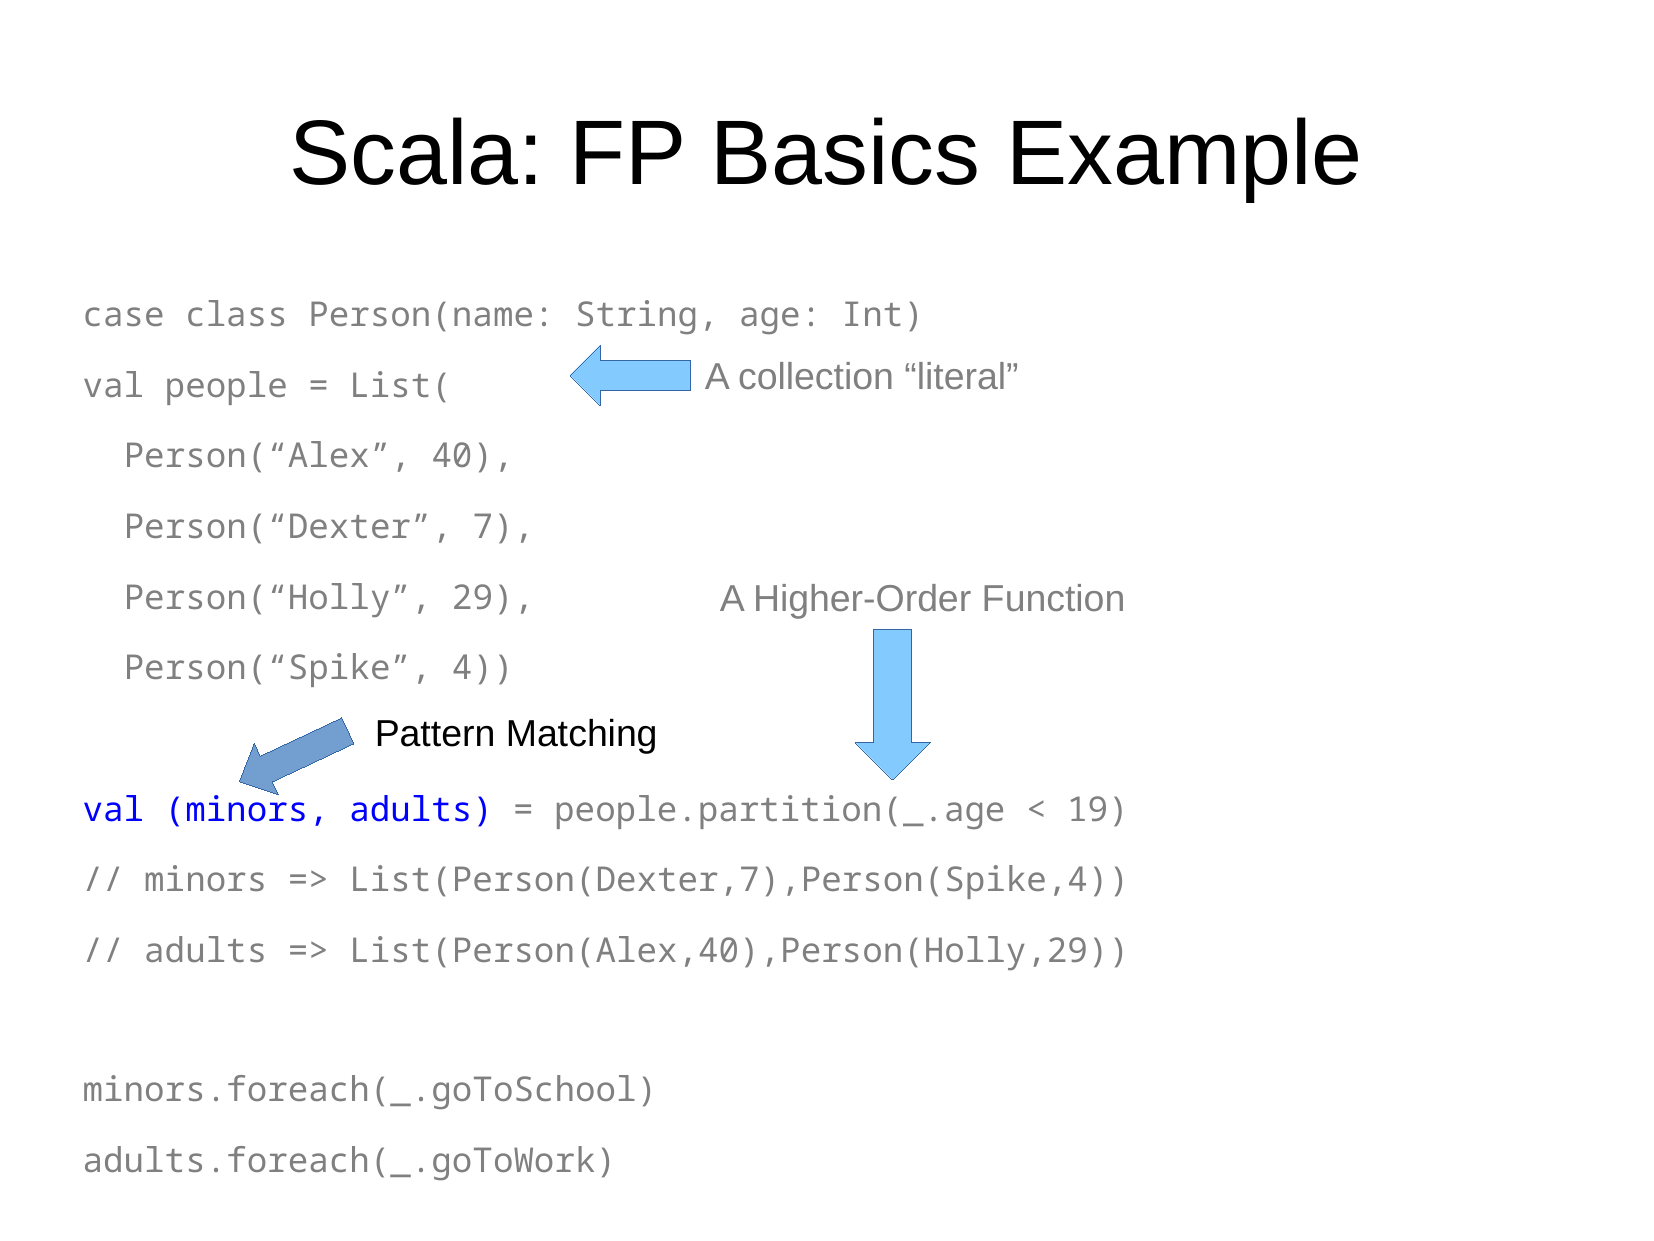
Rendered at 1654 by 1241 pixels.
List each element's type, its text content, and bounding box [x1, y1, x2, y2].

text_box A Higher-Order Function [705, 570, 1216, 627]
list case class Person(name: String, age: Int) val people = List( Person(“Alex”, 40), Person(“Dexter”, 7), Person(“Holly”, 29), Person(“Spike”, 4)) val (minors, adults) = people.partition(_.age < 19) // minors => List(Person(Dexter,7),Person(Spike,4)) // adults => List(Person(Alex,40),Person(Holly,29)) minors.foreach(_.goToSchool) adults.foreach(_.goToWork) [82, 290, 1571, 1186]
text_box [570, 345, 690, 406]
title Scala: FP Basics Example [82, 49, 1571, 257]
text_box [239, 717, 354, 795]
text_box Pattern Matching [360, 705, 796, 762]
text_box [855, 629, 931, 780]
text_box A collection “literal” [690, 348, 1156, 406]
